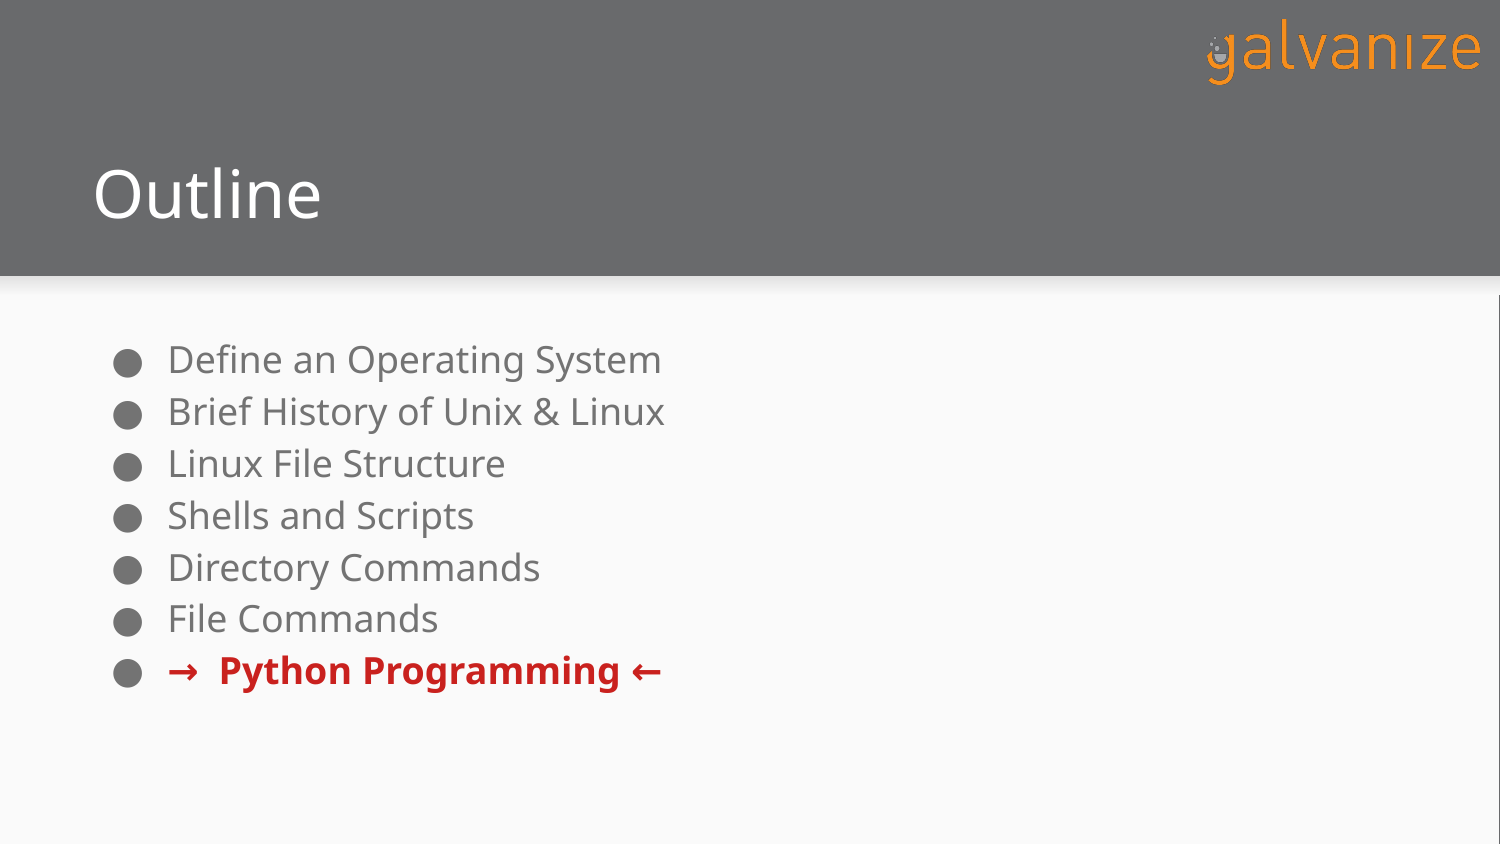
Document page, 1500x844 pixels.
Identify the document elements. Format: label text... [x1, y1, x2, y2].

picture [1207, 19, 1480, 85]
title Outline [77, 121, 1427, 248]
list Define an Operating System Brief History of Unix & Linux Linux File Structure Shells and Scripts Directory Commands File Commands → Python Programming ← [77, 314, 1427, 760]
